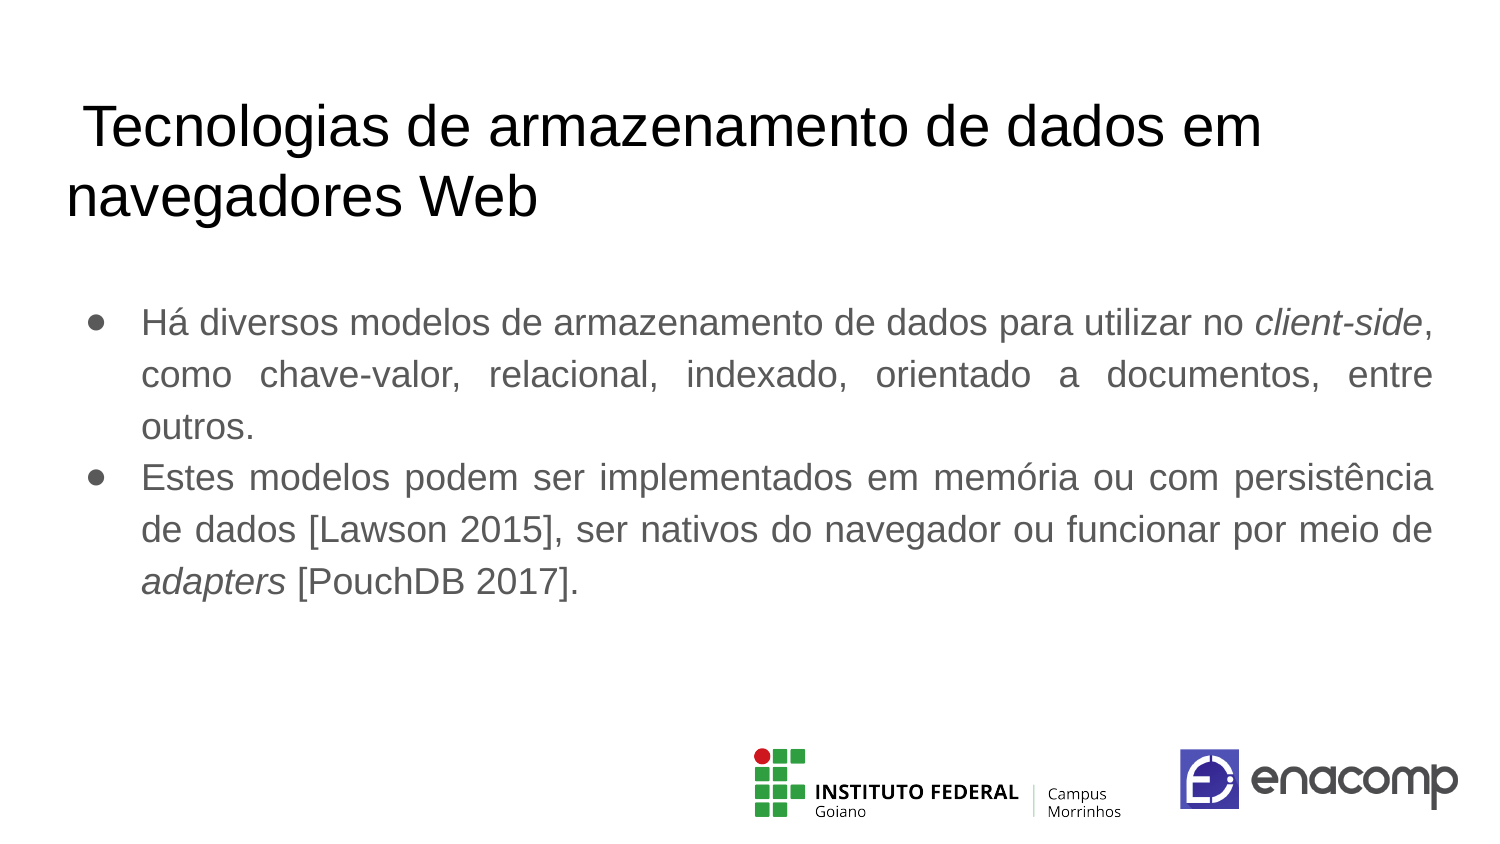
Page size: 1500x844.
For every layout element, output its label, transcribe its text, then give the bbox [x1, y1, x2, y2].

picture [739, 649, 1129, 844]
list Há diversos modelos de armazenamento de dados para utilizar no client-side, como chave-valor, relacional, indexado, orientado a documentos, entre outros. Estes modelos podem ser implementados em memória ou com persistência de dados [Lawson 2015], ser nativos do navegador ou funcionar por meio de adapters [PouchDB 2017]. [51, 276, 1449, 750]
title Tecnologias de armazenamento de dados em navegadores Web [51, 72, 1449, 262]
picture [1180, 749, 1458, 810]
